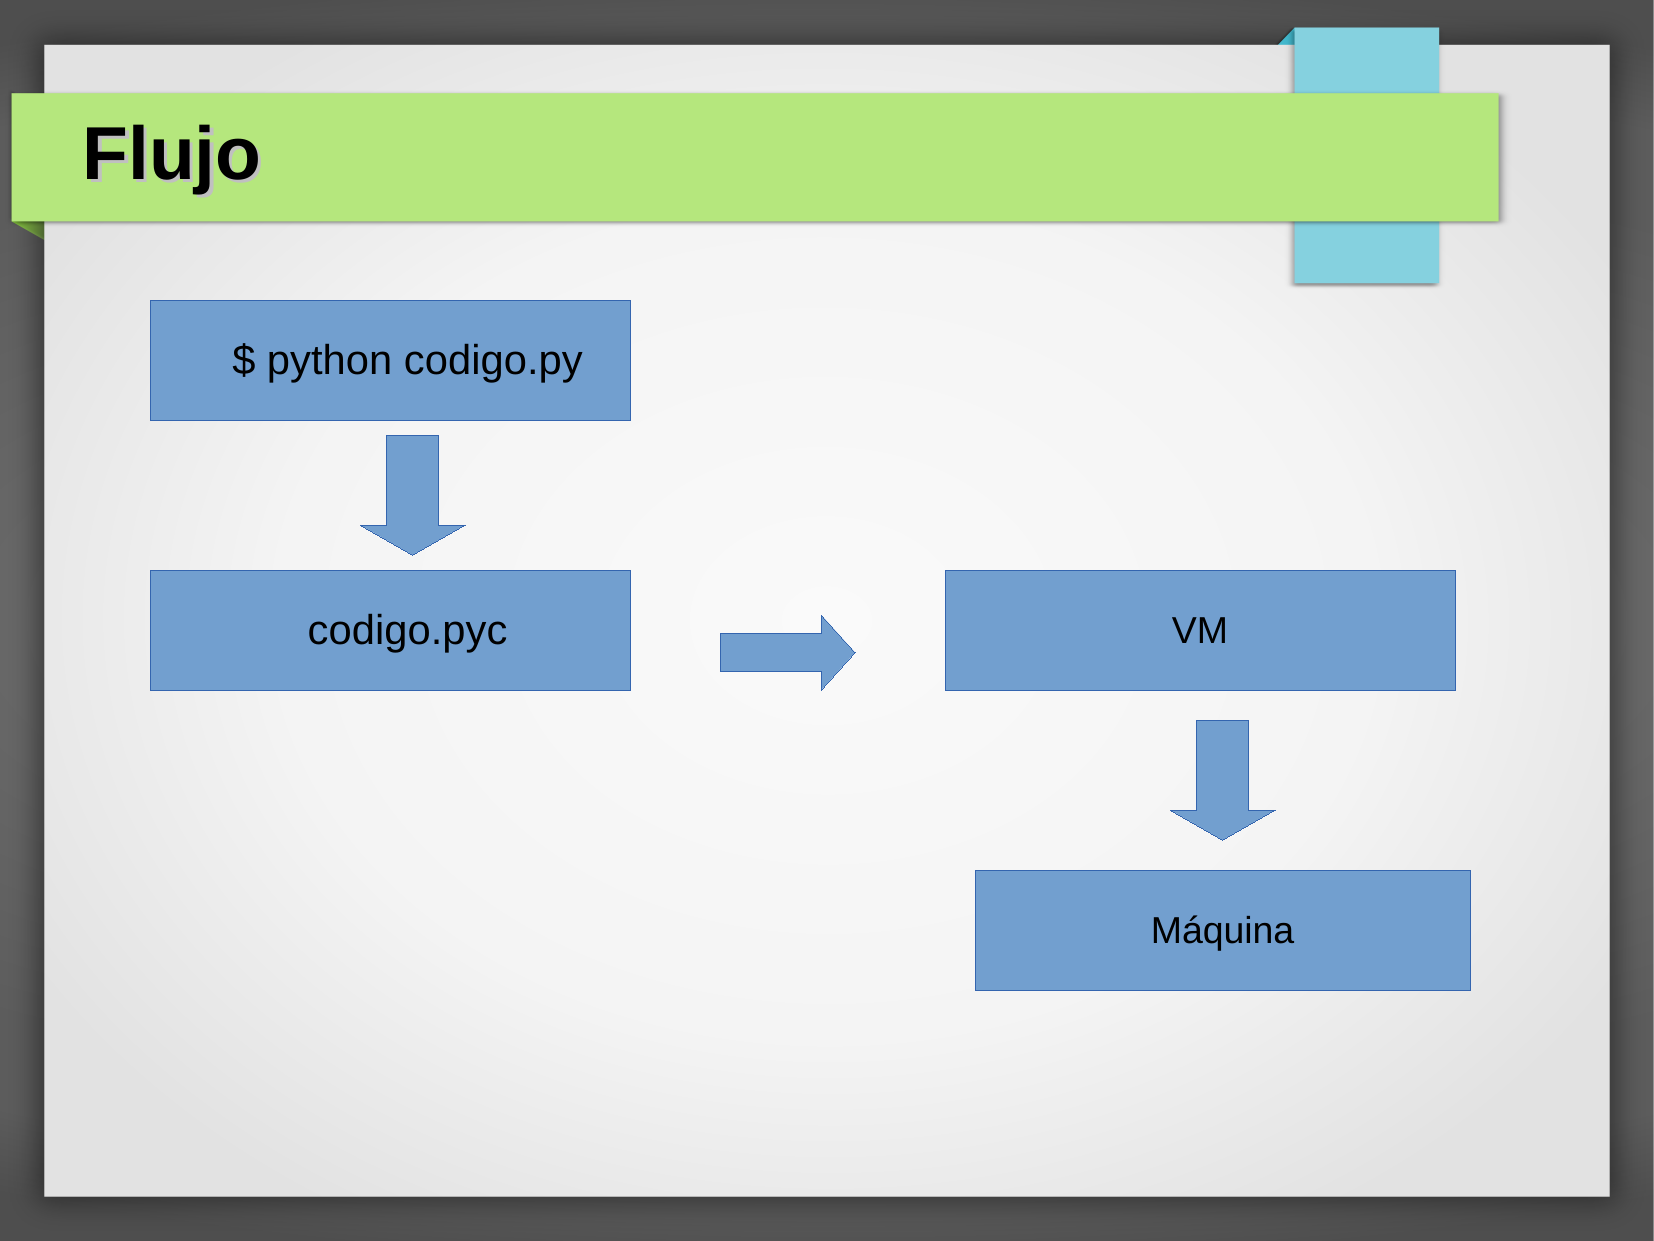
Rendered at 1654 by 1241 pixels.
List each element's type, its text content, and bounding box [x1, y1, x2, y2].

text_box [1170, 720, 1276, 841]
picture [0, 0, 1654, 1241]
title Flujo [82, 94, 1264, 213]
text_box codigo.pyc [150, 570, 631, 691]
text_box $ python codigo.py [150, 300, 631, 421]
text_box VM [945, 570, 1456, 691]
text_box [360, 435, 466, 556]
text_box Máquina [975, 870, 1471, 991]
text_box [720, 615, 856, 691]
